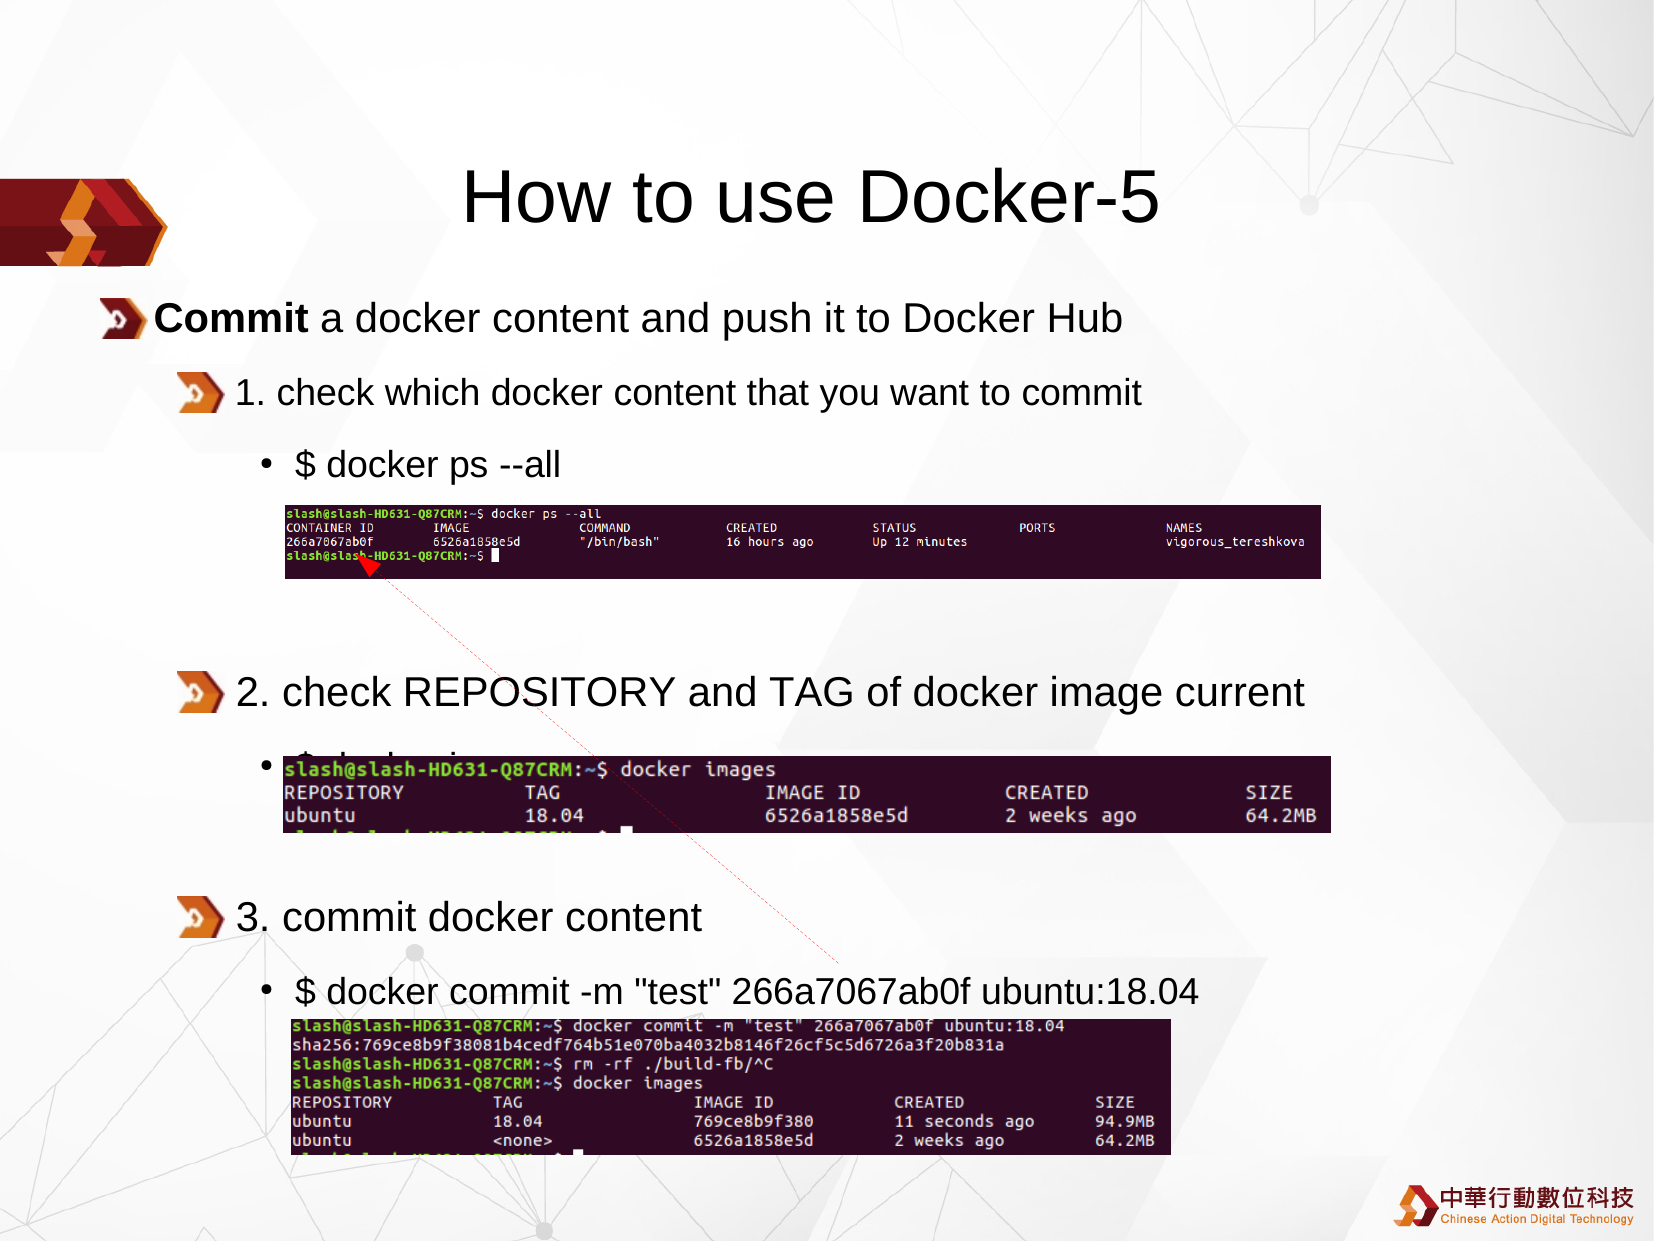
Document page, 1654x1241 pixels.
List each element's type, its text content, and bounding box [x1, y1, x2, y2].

title How to use Docker-5 [118, 112, 1506, 281]
picture [283, 756, 1331, 833]
picture [285, 505, 1321, 579]
picture [291, 1019, 1171, 1155]
picture [0, 0, 1654, 1241]
list Commit a docker content and push it to Docker Hub 1. check which docker content that you want to commit $ docker ps --all 2. check REPOSITORY and TAG of docker image current $ docker images 3. commit docker content $ docker commit -m "test" 266a7067ab0f ubuntu:18.04 [82, 295, 1571, 1241]
